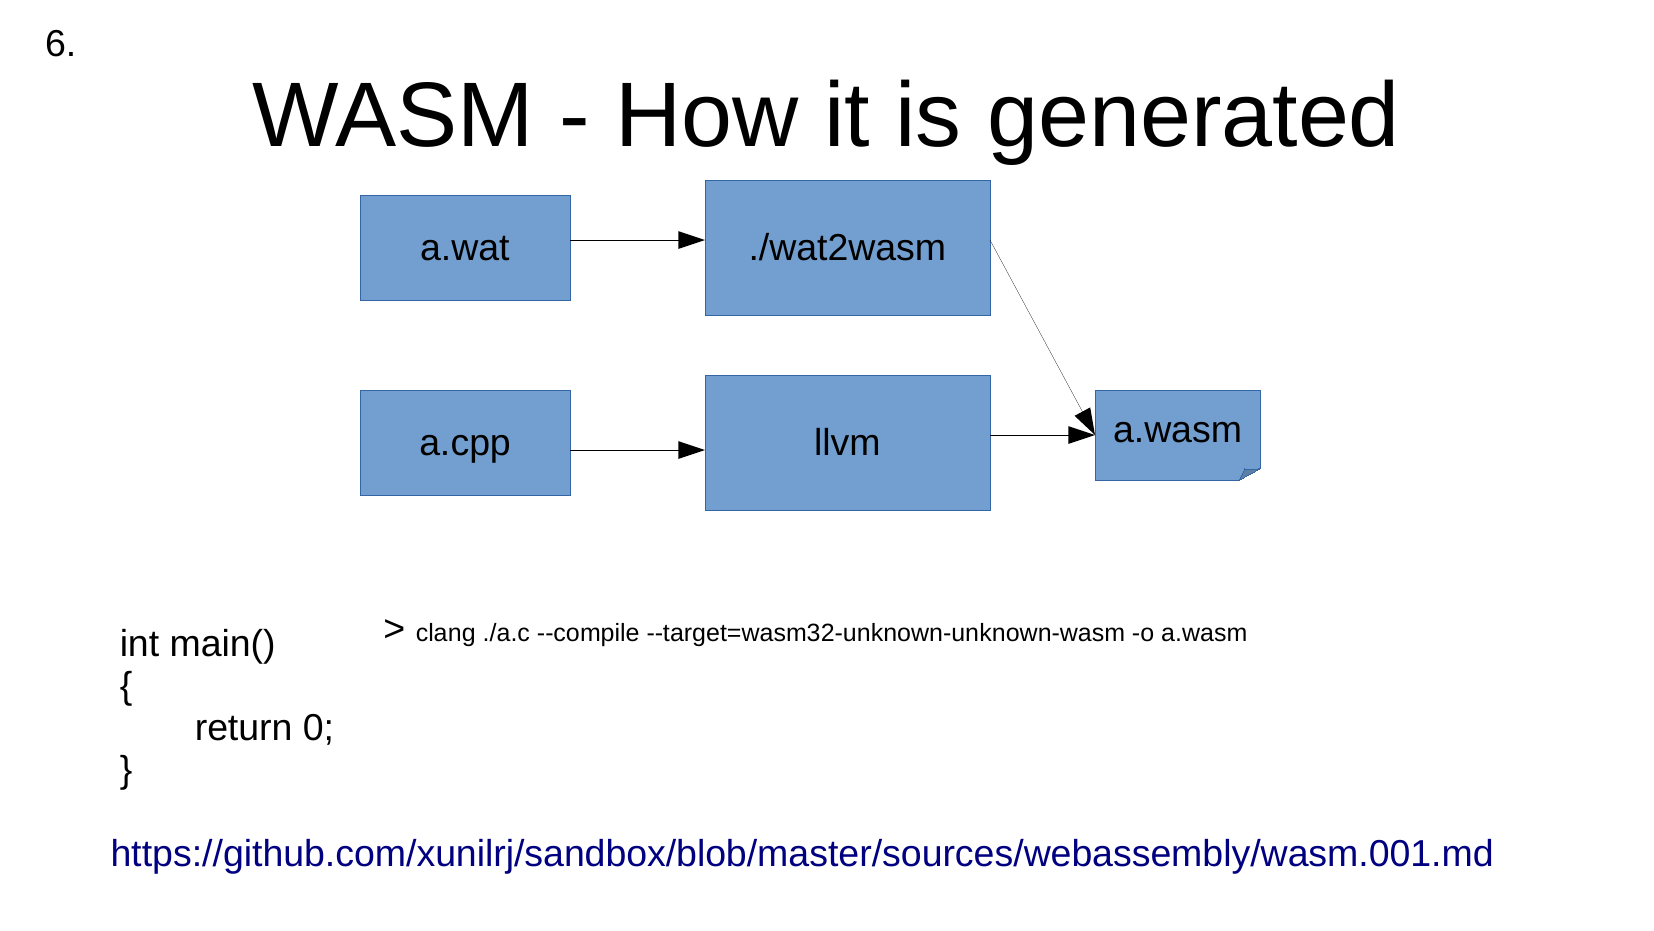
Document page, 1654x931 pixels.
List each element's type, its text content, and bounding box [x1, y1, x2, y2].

text_box https://github.com/xunilrj/sandbox/blob/master/sources/webassembly/wasm.001.md [95, 825, 1509, 882]
text_box llvm [705, 375, 991, 511]
text_box a.wat [360, 195, 571, 301]
text_box ./wat2wasm [705, 180, 991, 316]
text_box > clang ./a.c --compile --target=wasm32-unknown-unknown-wasm -o a.wasm [368, 600, 1606, 766]
title WASM - How it is generated [82, 37, 1571, 193]
text_box 6. [30, 15, 92, 72]
text_box a.cpp [360, 390, 571, 496]
text_box int main() { return 0; } [105, 615, 350, 798]
text_box a.wasm [1095, 390, 1261, 481]
